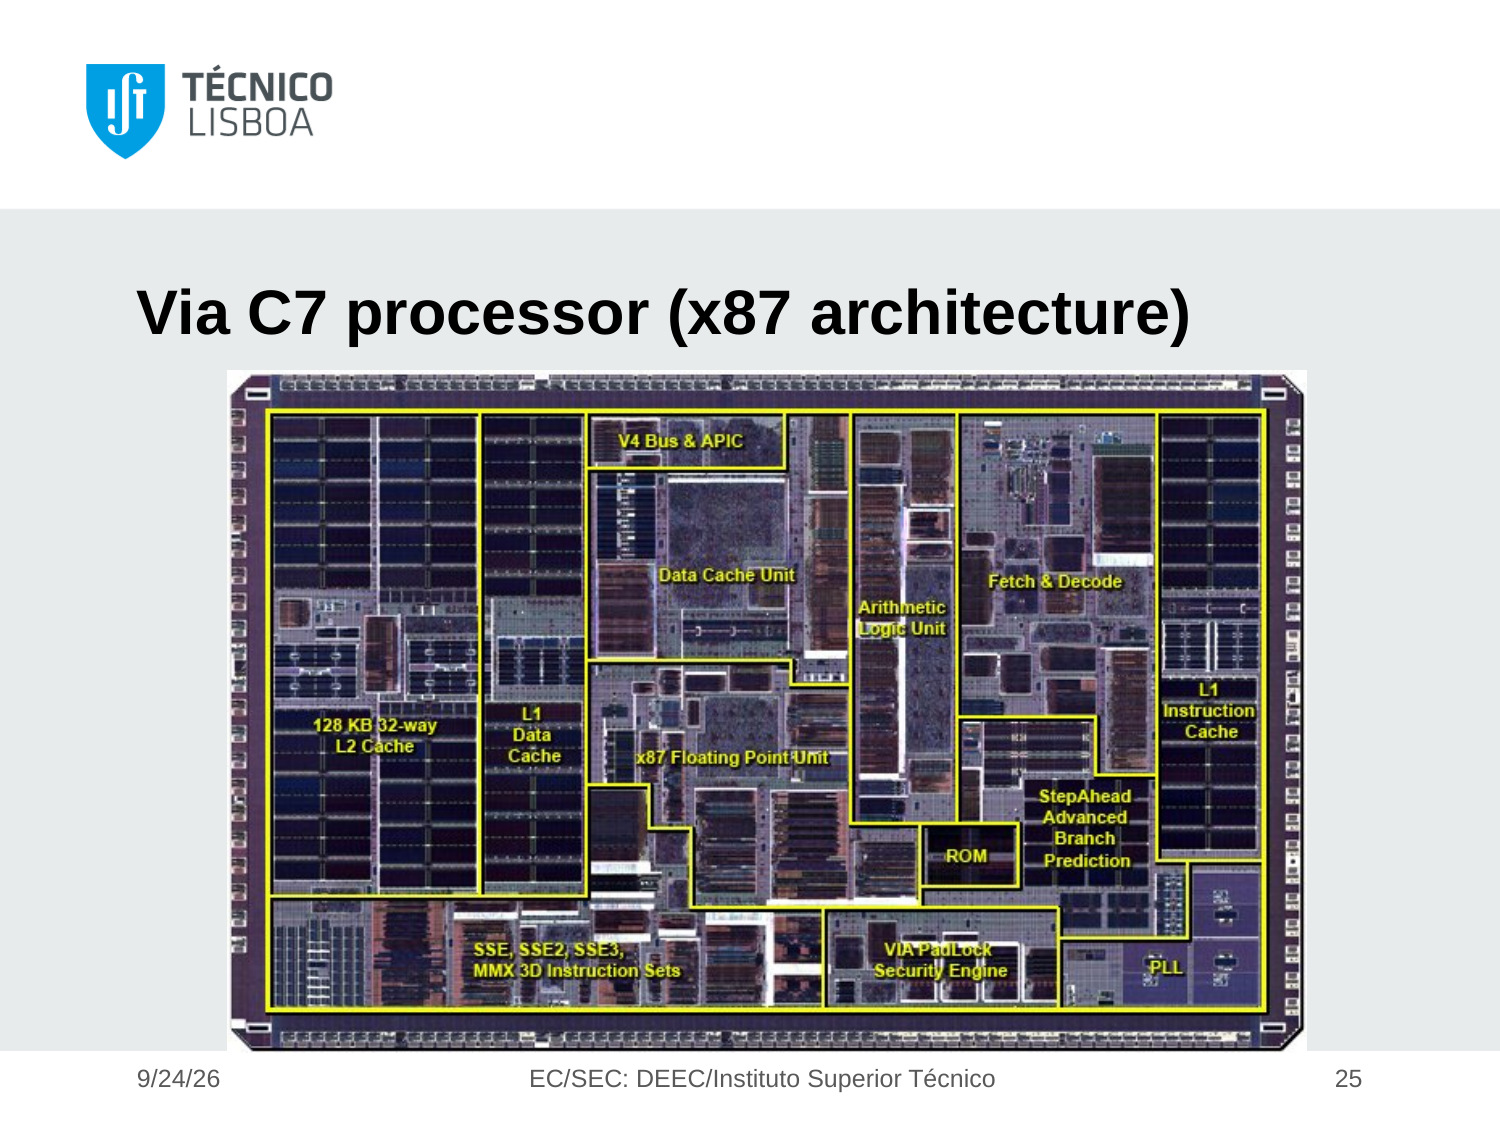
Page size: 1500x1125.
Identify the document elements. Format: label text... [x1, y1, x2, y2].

title Via C7 processor (x87 architecture) [121, 237, 1378, 381]
slide_number <number> [1077, 1052, 1378, 1103]
slide_number 11/26/20 [121, 1052, 425, 1103]
picture [0, 0, 1500, 1125]
footer EC/SEC: DEEC/Instituto Superior Técnico [512, 1053, 1021, 1103]
